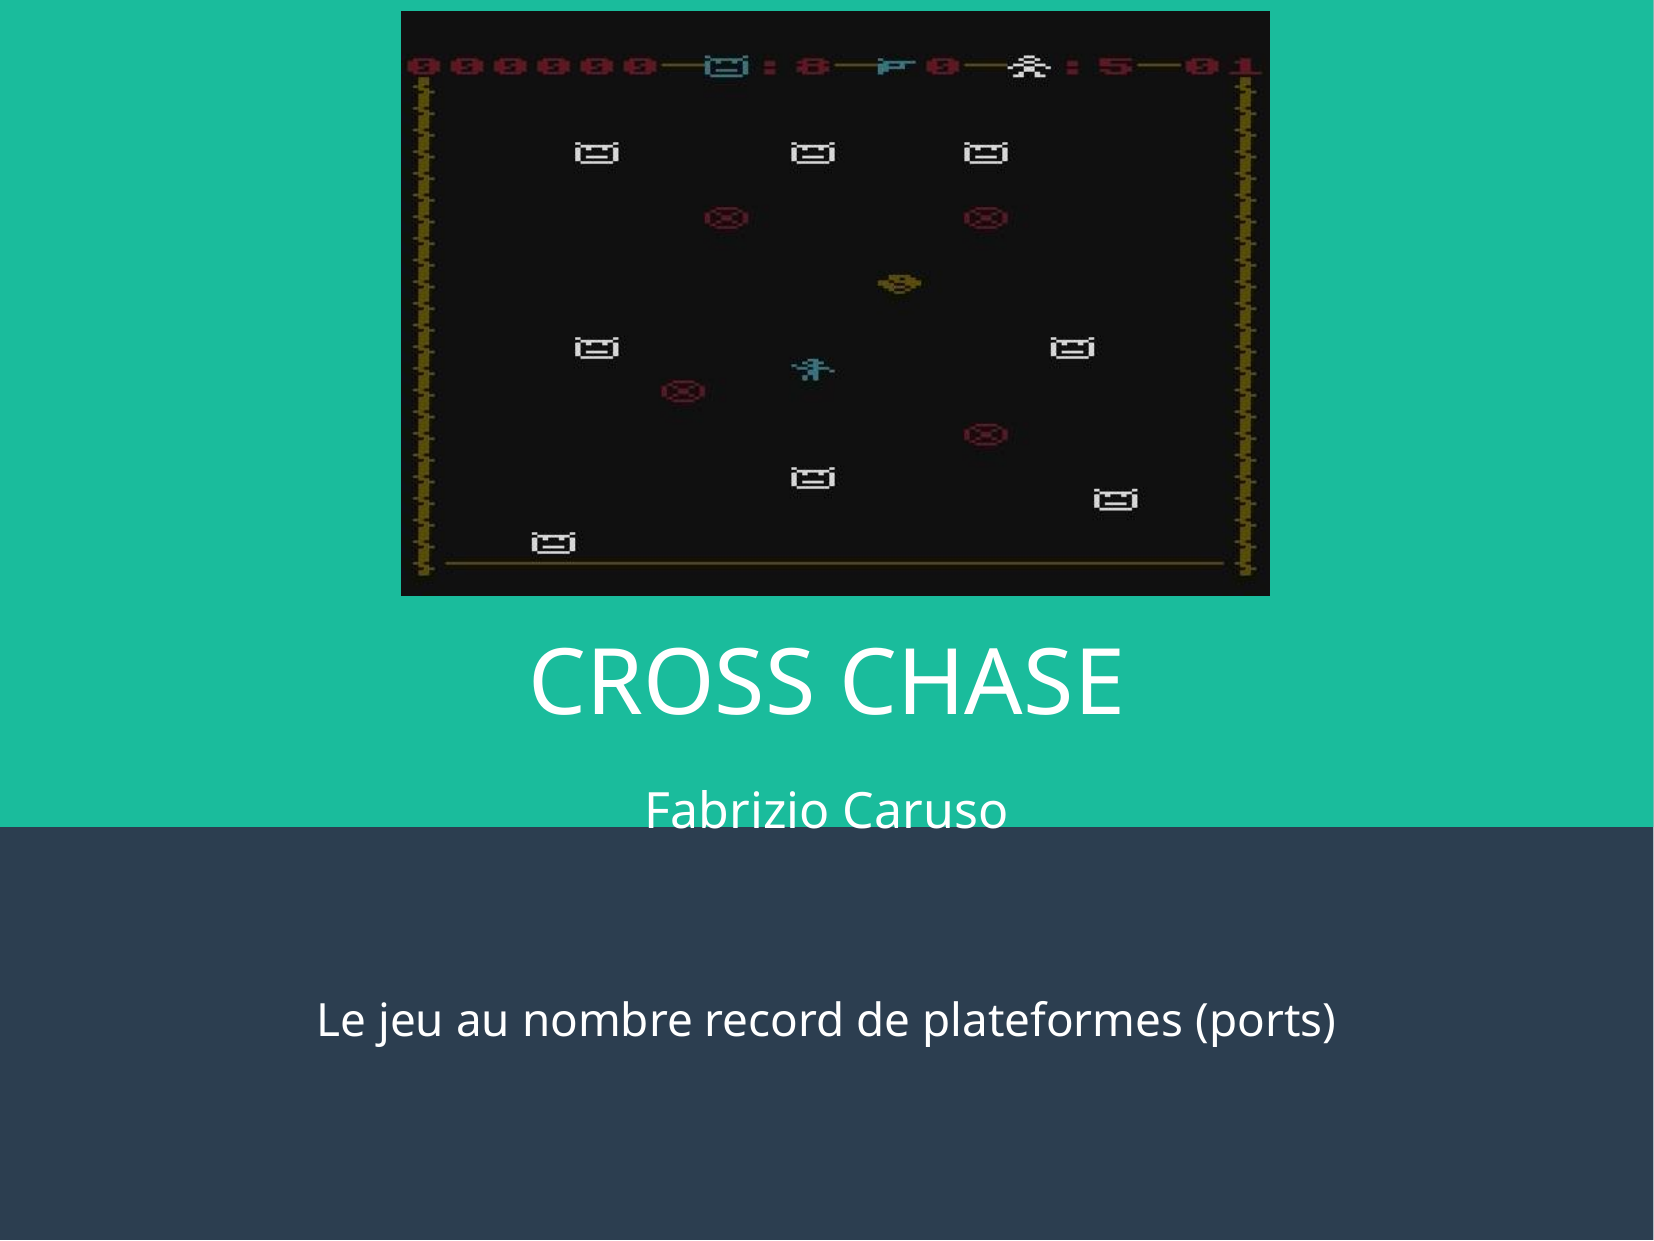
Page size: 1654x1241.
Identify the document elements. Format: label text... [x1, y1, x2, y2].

subtitle Le jeu au nombre record de plateformes (ports) [59, 856, 1595, 1182]
picture [401, 11, 1270, 596]
title CROSS CHASE Fabrizio Caruso [59, 573, 1595, 824]
